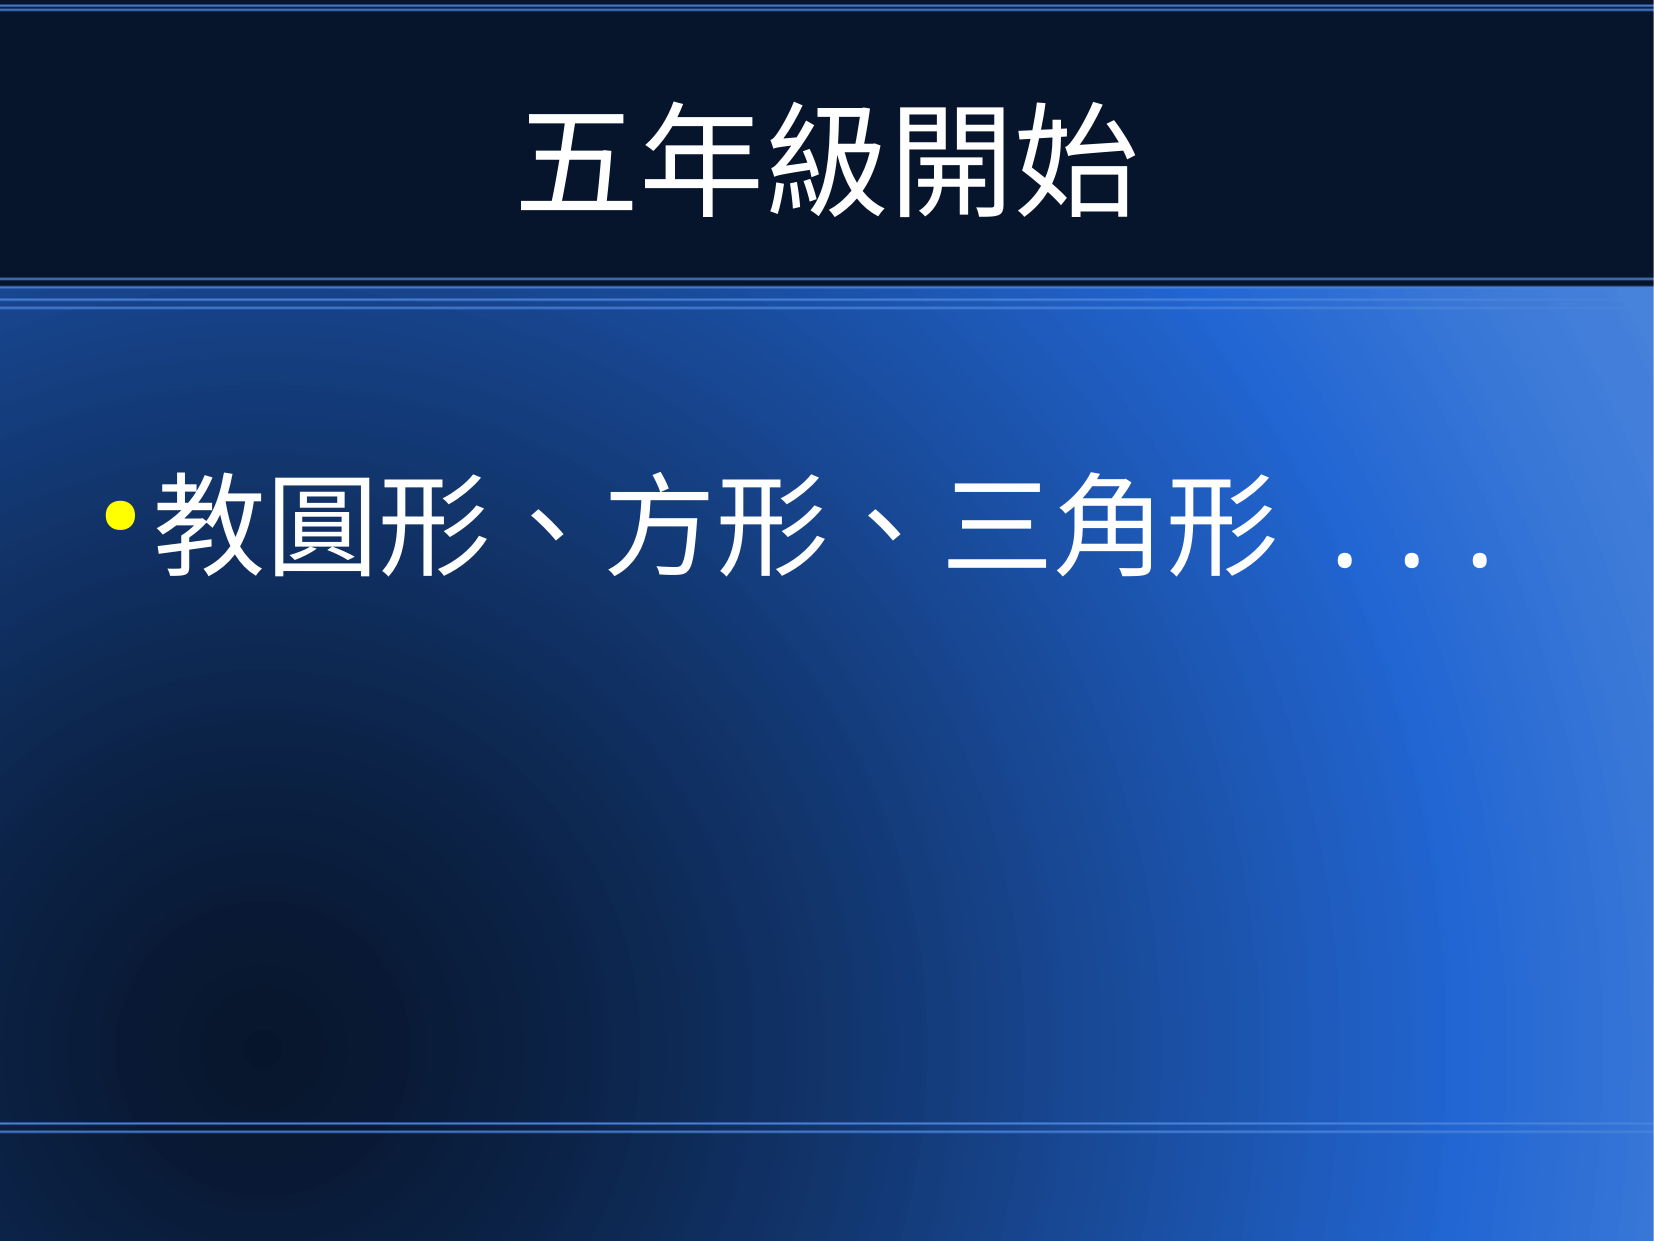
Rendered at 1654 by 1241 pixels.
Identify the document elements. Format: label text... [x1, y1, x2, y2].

title 五年級開始 [82, 49, 1571, 257]
picture [0, 0, 1654, 1241]
list 教圓形、方形、三角形... [82, 355, 1571, 1241]
